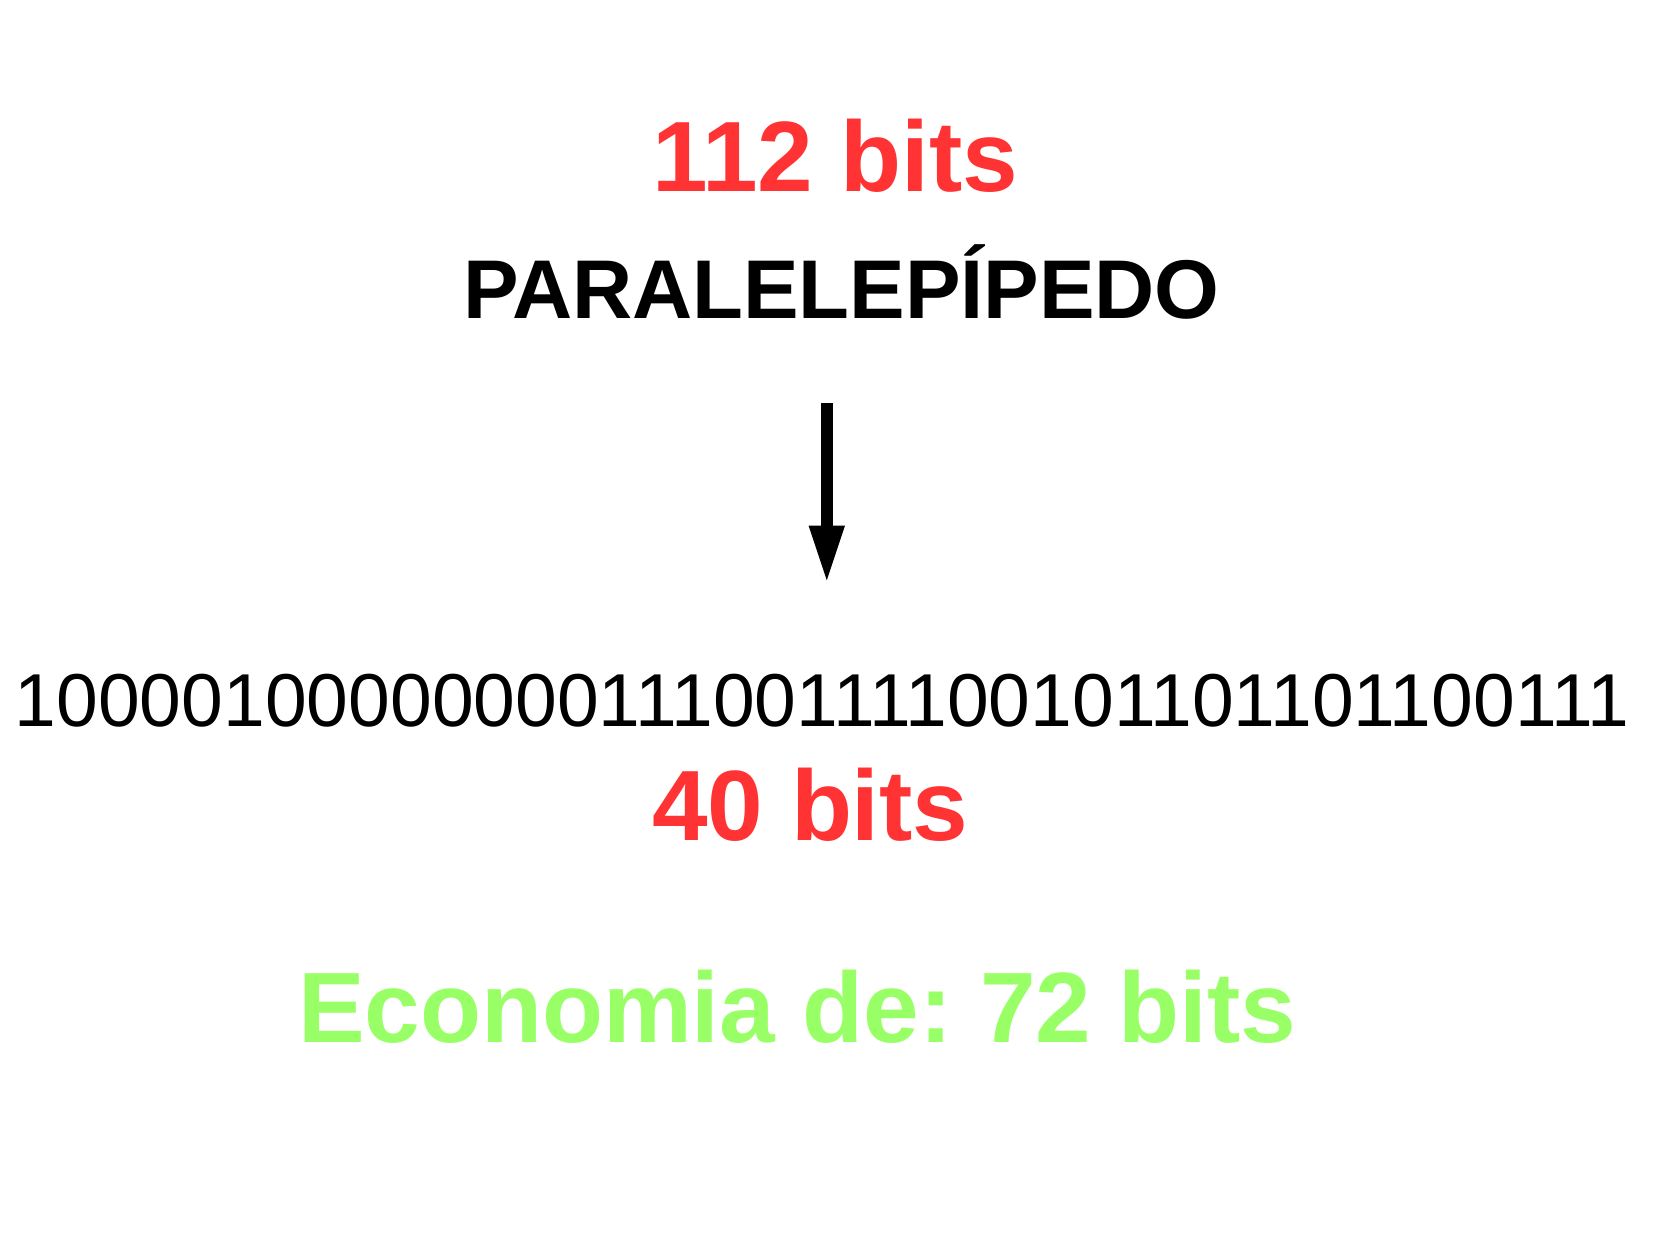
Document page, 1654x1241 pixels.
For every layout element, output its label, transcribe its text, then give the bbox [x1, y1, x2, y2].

text_box 112 bits [637, 93, 1134, 249]
text_box 40 bits [637, 743, 1134, 898]
text_box 1000010000000011100111100101101101100111 [0, 651, 1645, 750]
text_box Economia de: 72 bits [283, 944, 1323, 1072]
text_box PARALELEPÍPEDO [448, 236, 1235, 345]
